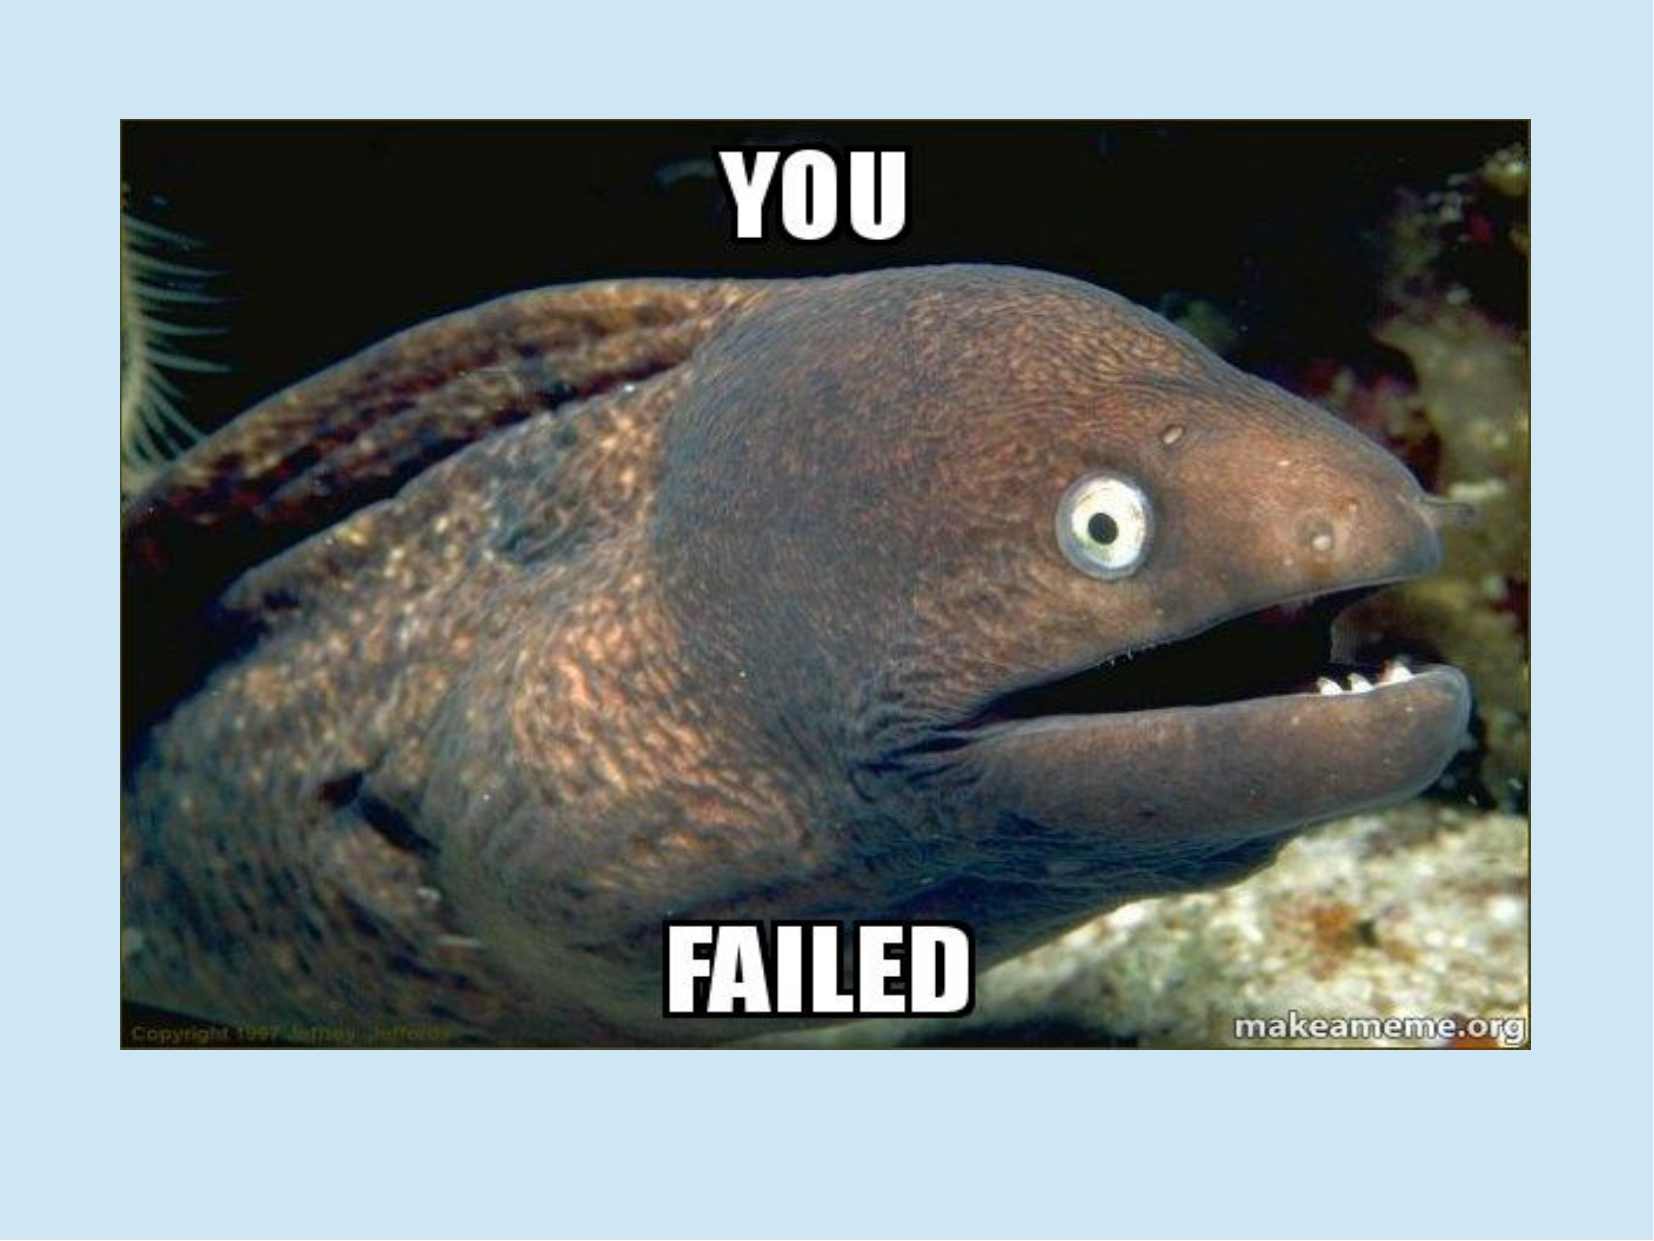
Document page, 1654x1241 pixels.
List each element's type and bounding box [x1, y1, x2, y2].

picture [120, 119, 1531, 1051]
